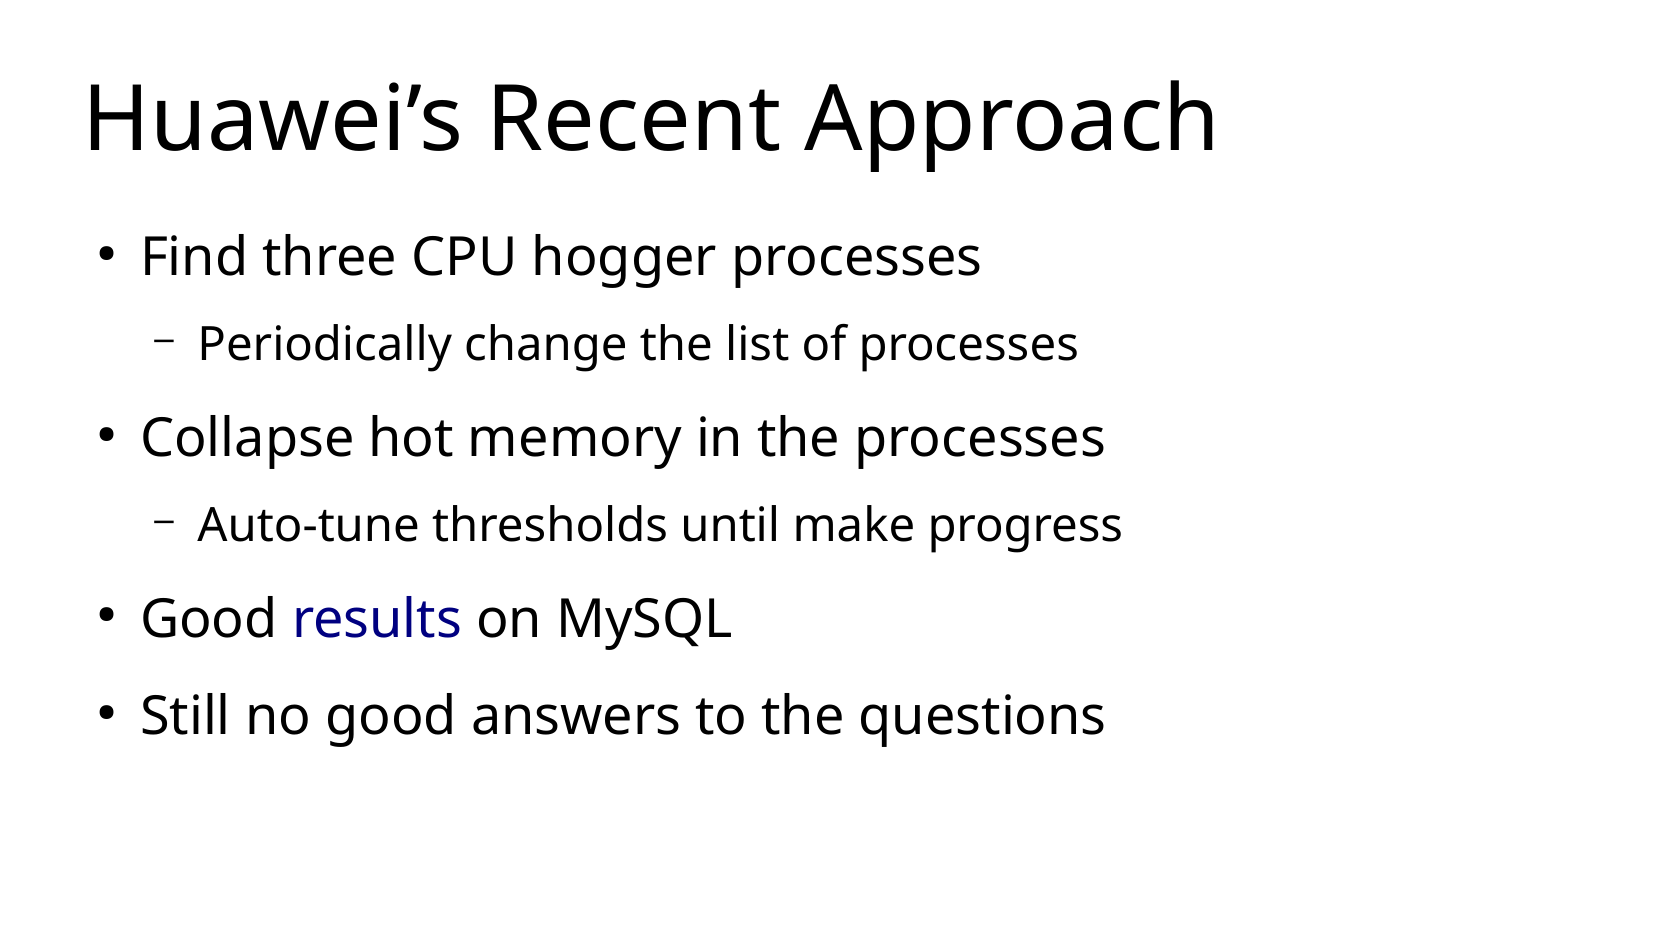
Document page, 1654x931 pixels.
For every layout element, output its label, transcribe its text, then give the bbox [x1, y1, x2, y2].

title Huawei’s Recent Approach [82, 37, 1571, 193]
list Find three CPU hogger processes Periodically change the list of processes Collapse hot memory in the processes Auto-tune thresholds until make progress Good results on MySQL Still no good answers to the questions [82, 217, 1571, 758]
